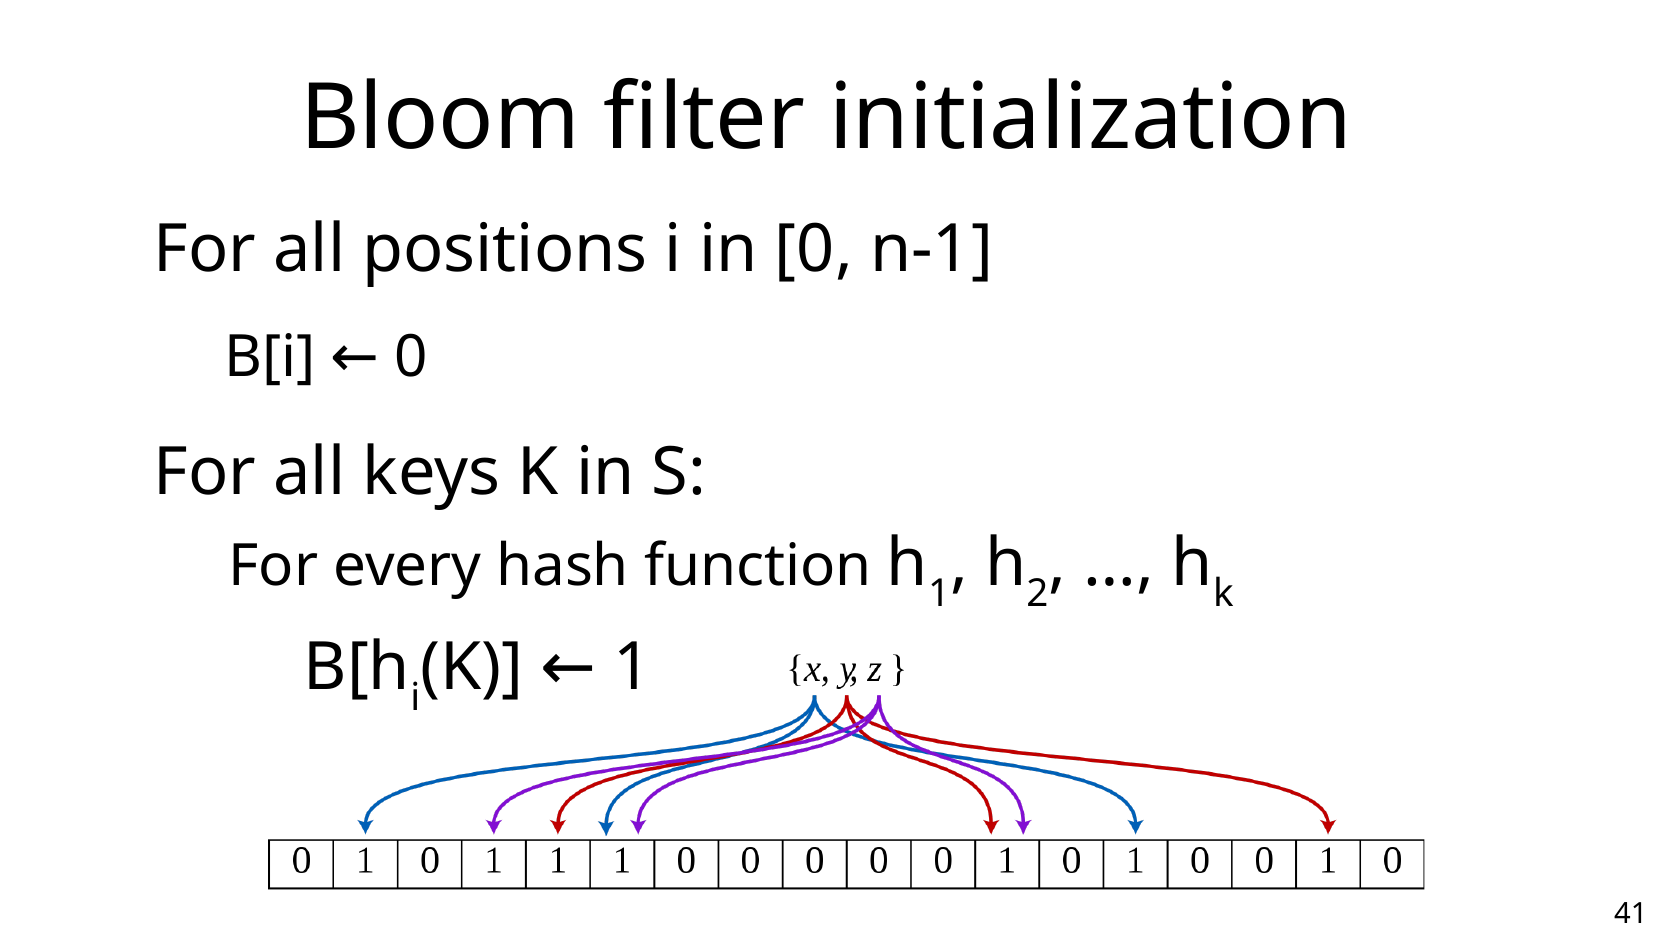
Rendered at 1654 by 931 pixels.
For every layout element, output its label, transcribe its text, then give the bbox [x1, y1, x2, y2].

picture [268, 648, 1425, 892]
list For all positions i in [0, n-1] B[i] ← 0 For all keys K in S: For every hash function h1, h2, …, hk B[hi(K)] ← 1 [82, 199, 1571, 740]
title Bloom filter initialization [82, 1, 1571, 199]
